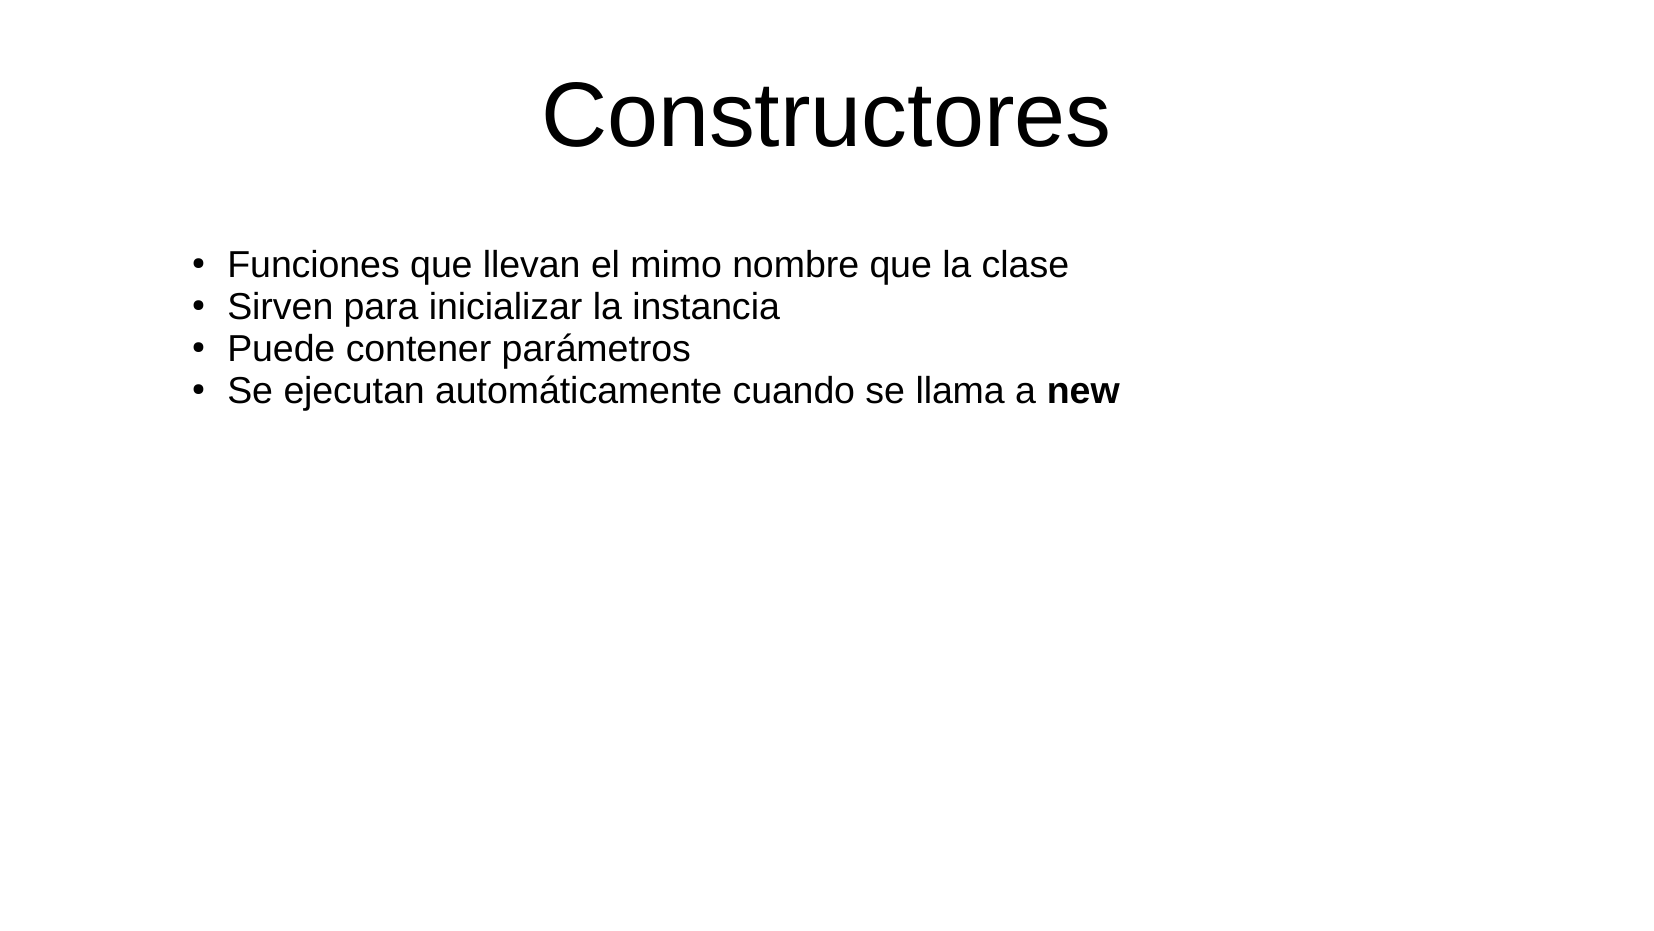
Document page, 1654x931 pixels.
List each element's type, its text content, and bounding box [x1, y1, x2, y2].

text_box Funciones que llevan el mimo nombre que la clase Sirven para inicializar la instancia Puede contener parámetros Se ejecutan automáticamente cuando se llama a new [177, 236, 1565, 768]
title Constructores [82, 37, 1571, 193]
